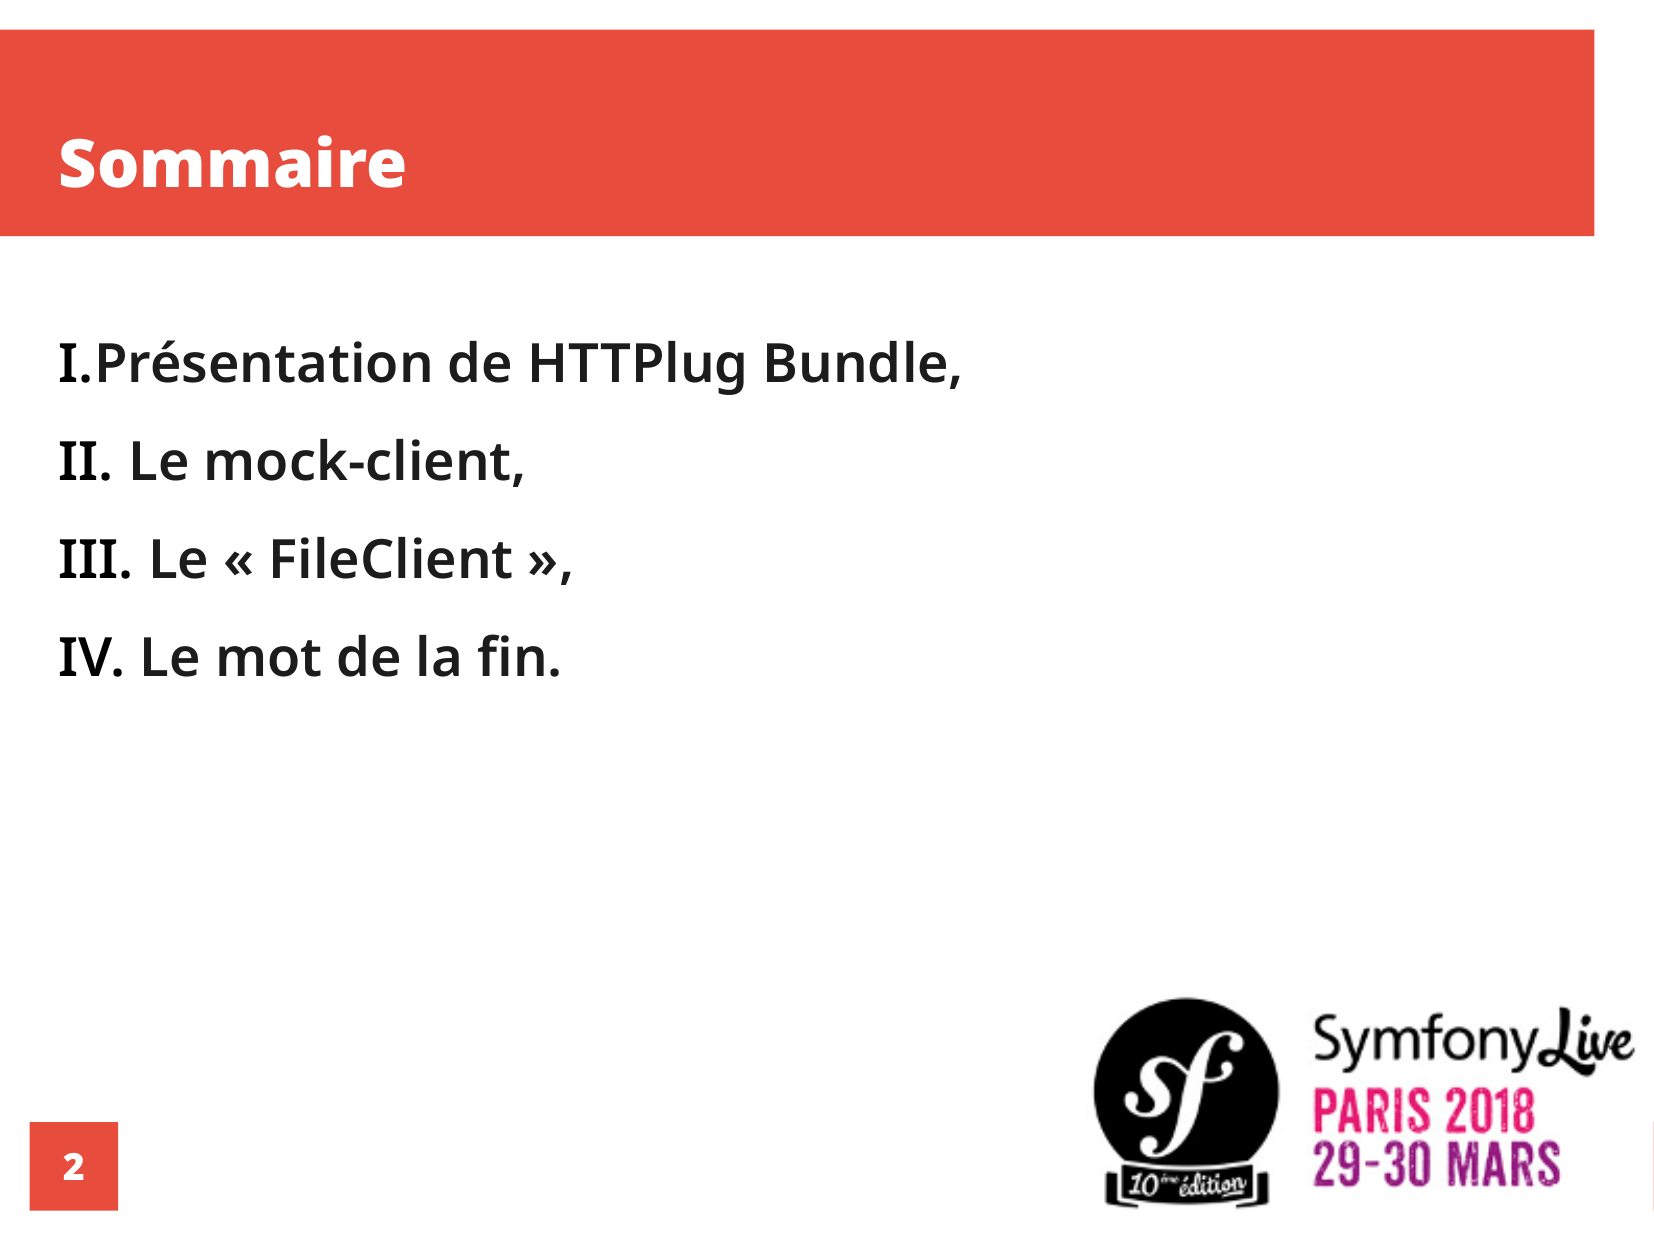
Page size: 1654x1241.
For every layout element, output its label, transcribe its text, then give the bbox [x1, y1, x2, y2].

list Présentation de HTTPlug Bundle, Le mock-client, Le « FileClient », Le mot de la fin. [59, 324, 1565, 855]
title Sommaire [59, 59, 1595, 207]
picture [1053, 979, 1654, 1241]
